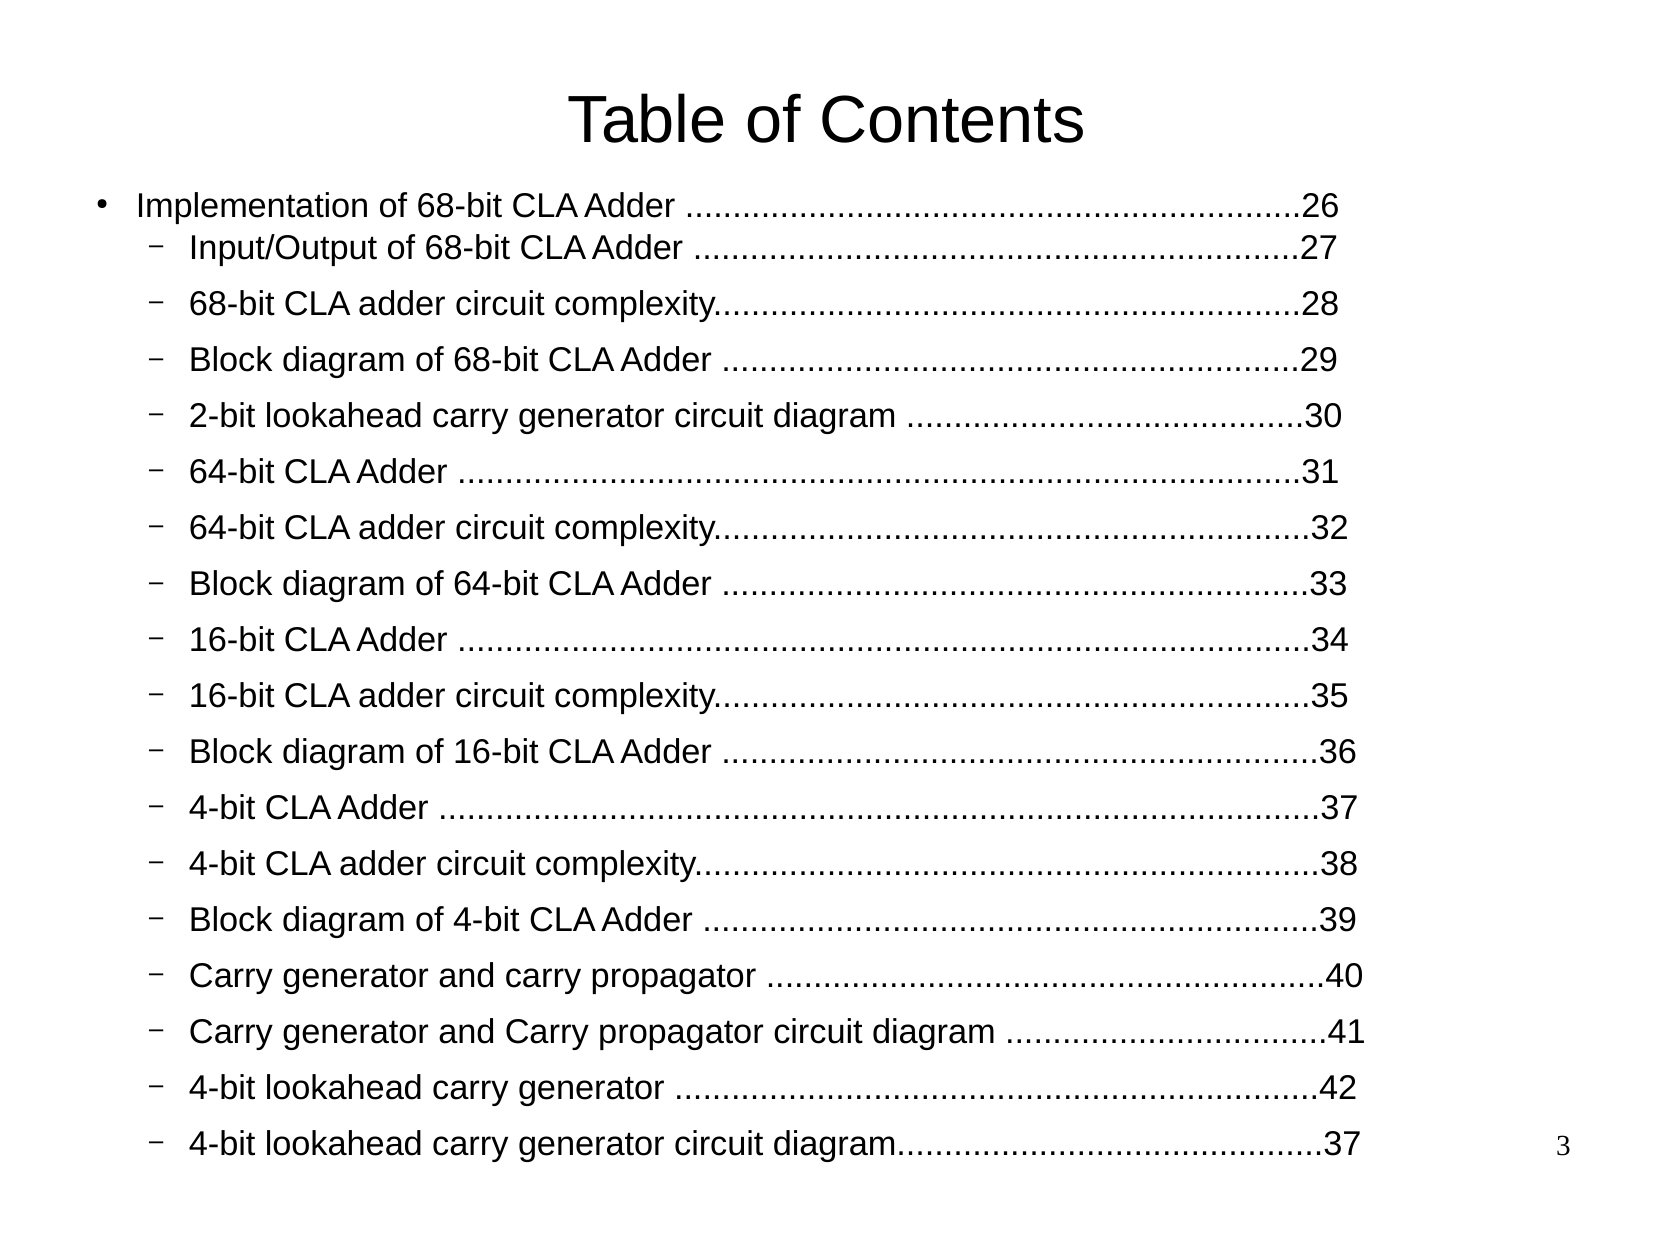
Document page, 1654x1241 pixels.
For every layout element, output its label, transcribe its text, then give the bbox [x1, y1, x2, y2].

list Implementation of 68-bit CLA Adder .................................................................26 Input/Output of 68-bit CLA Adder ................................................................27 68-bit CLA adder circuit complexity..............................................................28 Block diagram of 68-bit CLA Adder .............................................................29 2-bit lookahead carry generator circuit diagram ..........................................30 64-bit CLA Adder .........................................................................................31 64-bit CLA adder circuit complexity...............................................................32 Block diagram of 64-bit CLA Adder ..............................................................33 16-bit CLA Adder ..........................................................................................34 16-bit CLA adder circuit complexity...............................................................35 Block diagram of 16-bit CLA Adder ...............................................................36 4-bit CLA Adder .............................................................................................37 4-bit CLA adder circuit complexity..................................................................38 Block diagram of 4-bit CLA Adder .................................................................39 Carry generator and carry propagator ...........................................................40 Carry generator and Carry propagator circuit diagram ..................................41 4-bit lookahead carry generator ....................................................................42 4-bit lookahead carry generator circuit diagram.............................................37 [82, 186, 1571, 1184]
title Table of Contents [82, 49, 1571, 186]
